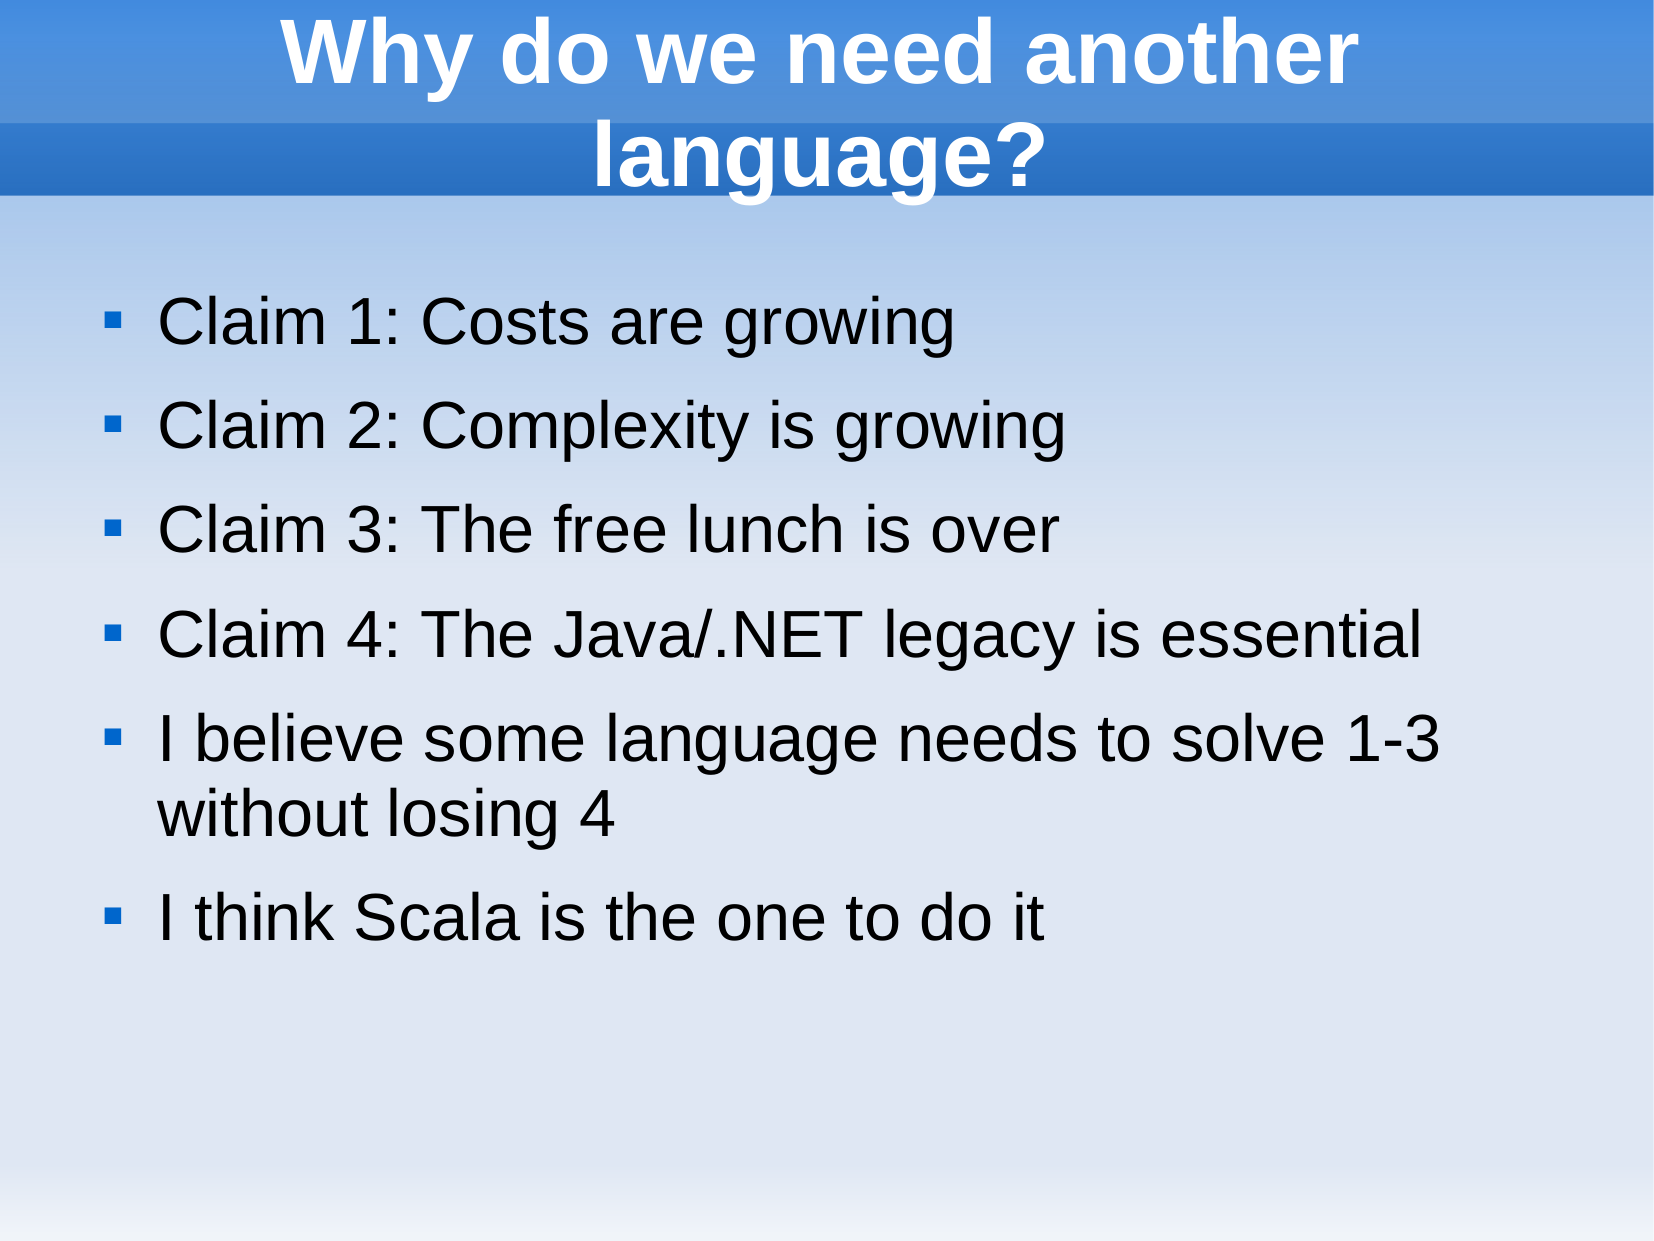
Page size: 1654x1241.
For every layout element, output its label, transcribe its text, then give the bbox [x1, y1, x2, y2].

title Why do we need another language? [76, 1, 1565, 207]
picture [0, 0, 1654, 1241]
list Claim 1: Costs are growing Claim 2: Complexity is growing Claim 3: The free lunch is over Claim 4: The Java/.NET legacy is essential I believe some language needs to solve 1-3 without losing 4 I think Scala is the one to do it [86, 283, 1576, 1088]
